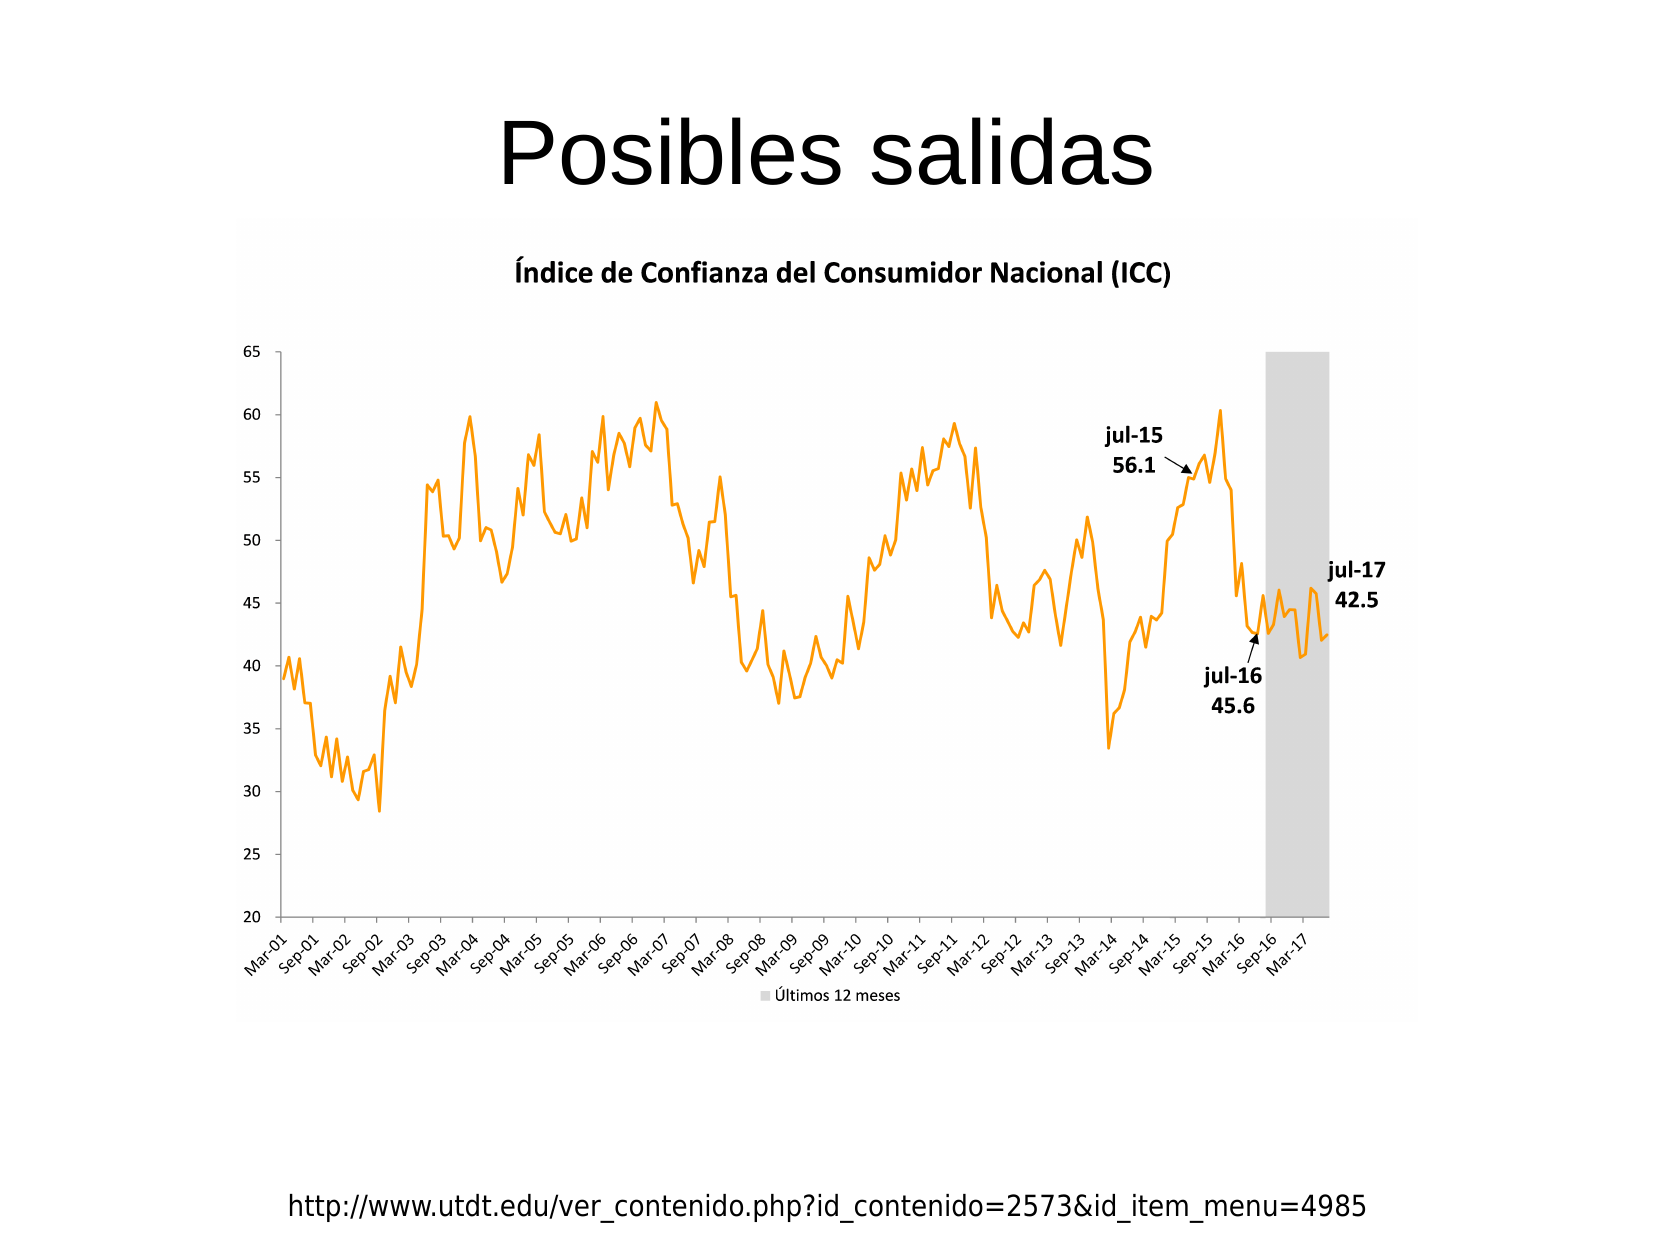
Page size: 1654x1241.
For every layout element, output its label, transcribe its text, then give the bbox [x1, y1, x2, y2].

title Posibles salidas [82, 49, 1571, 257]
text_box http://www.utdt.edu/ver_contenido.php?id_contenido=2573&id_item_menu=4985 [143, 1182, 1513, 1240]
picture [236, 218, 1418, 1022]
